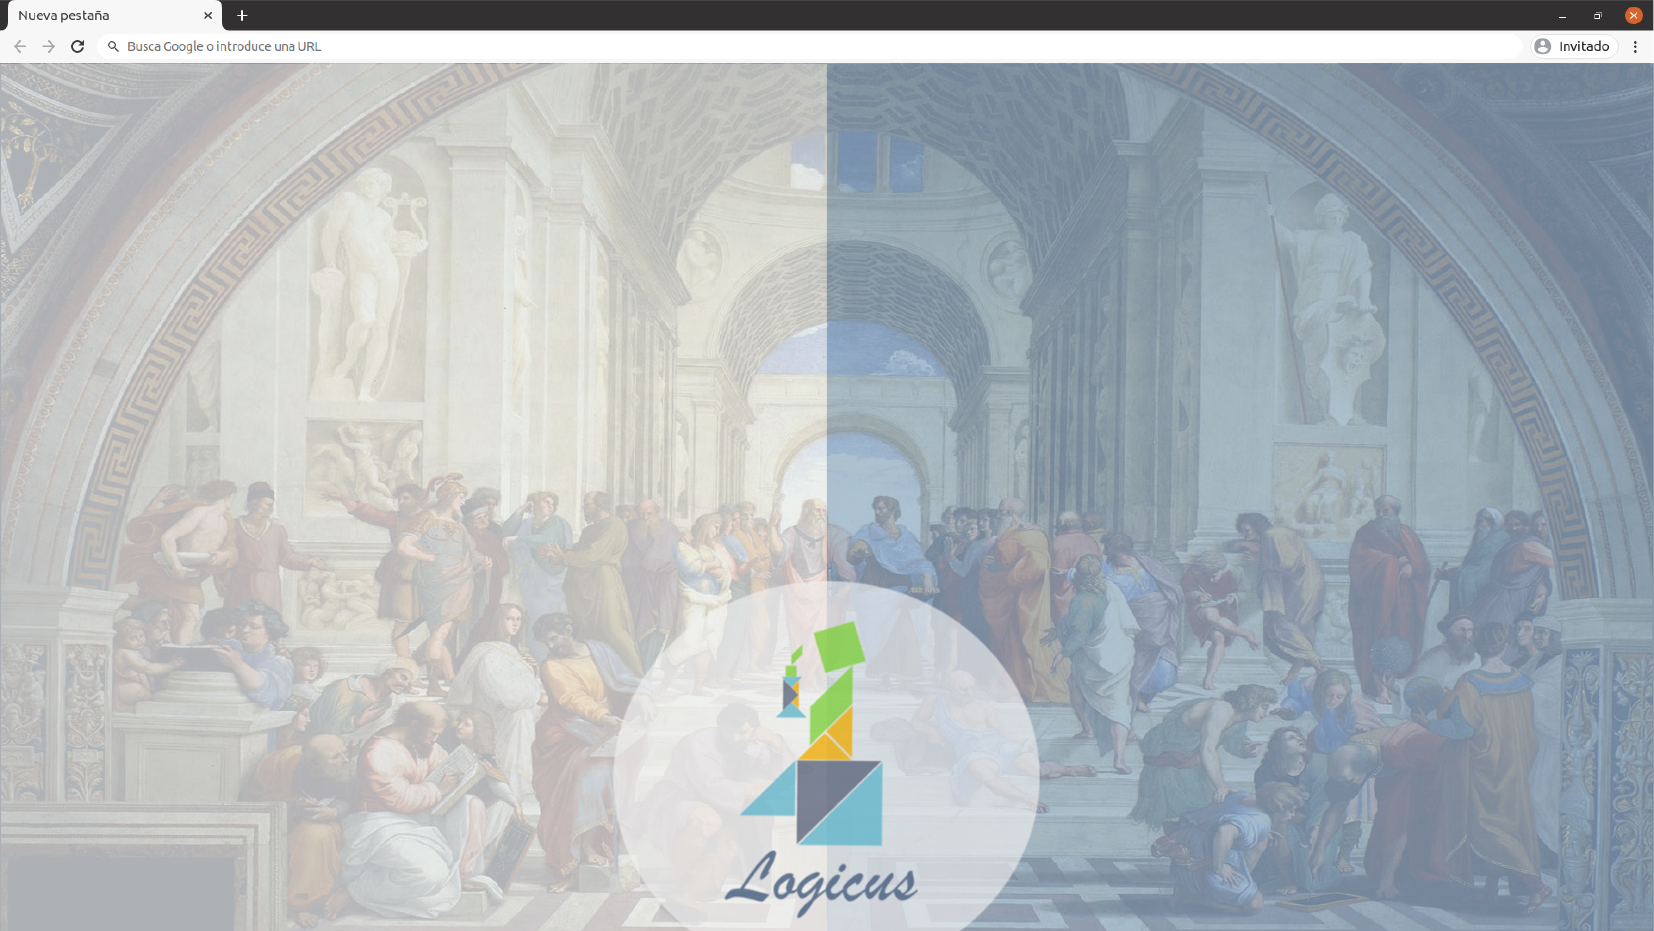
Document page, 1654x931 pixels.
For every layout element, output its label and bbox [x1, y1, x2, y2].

text_box [0, 63, 1654, 931]
picture [611, 578, 1041, 931]
picture [0, 0, 1654, 63]
